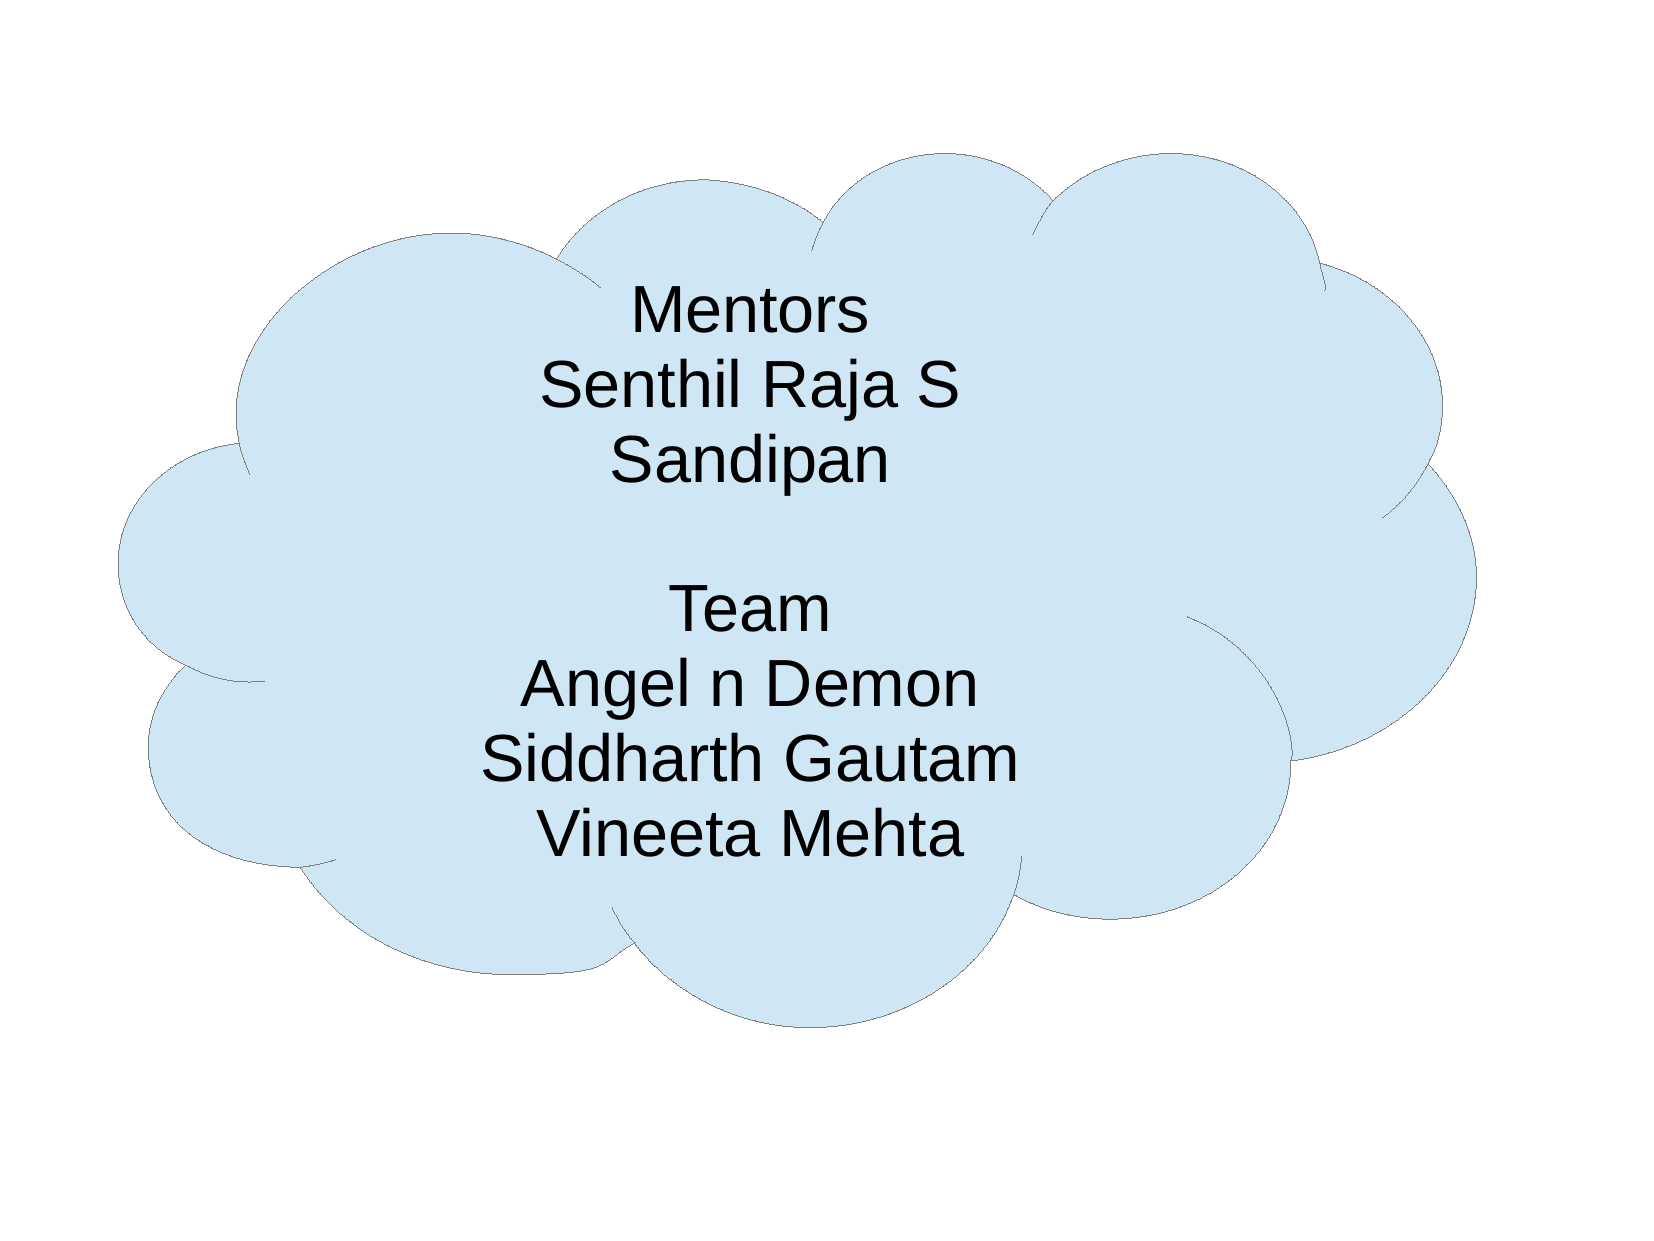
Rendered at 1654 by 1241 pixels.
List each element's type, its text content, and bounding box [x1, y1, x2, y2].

text_box Mentors Senthil Raja S Sandipan Team Angel n Demon Siddharth Gautam Vineeta Mehta [118, 153, 1477, 1028]
